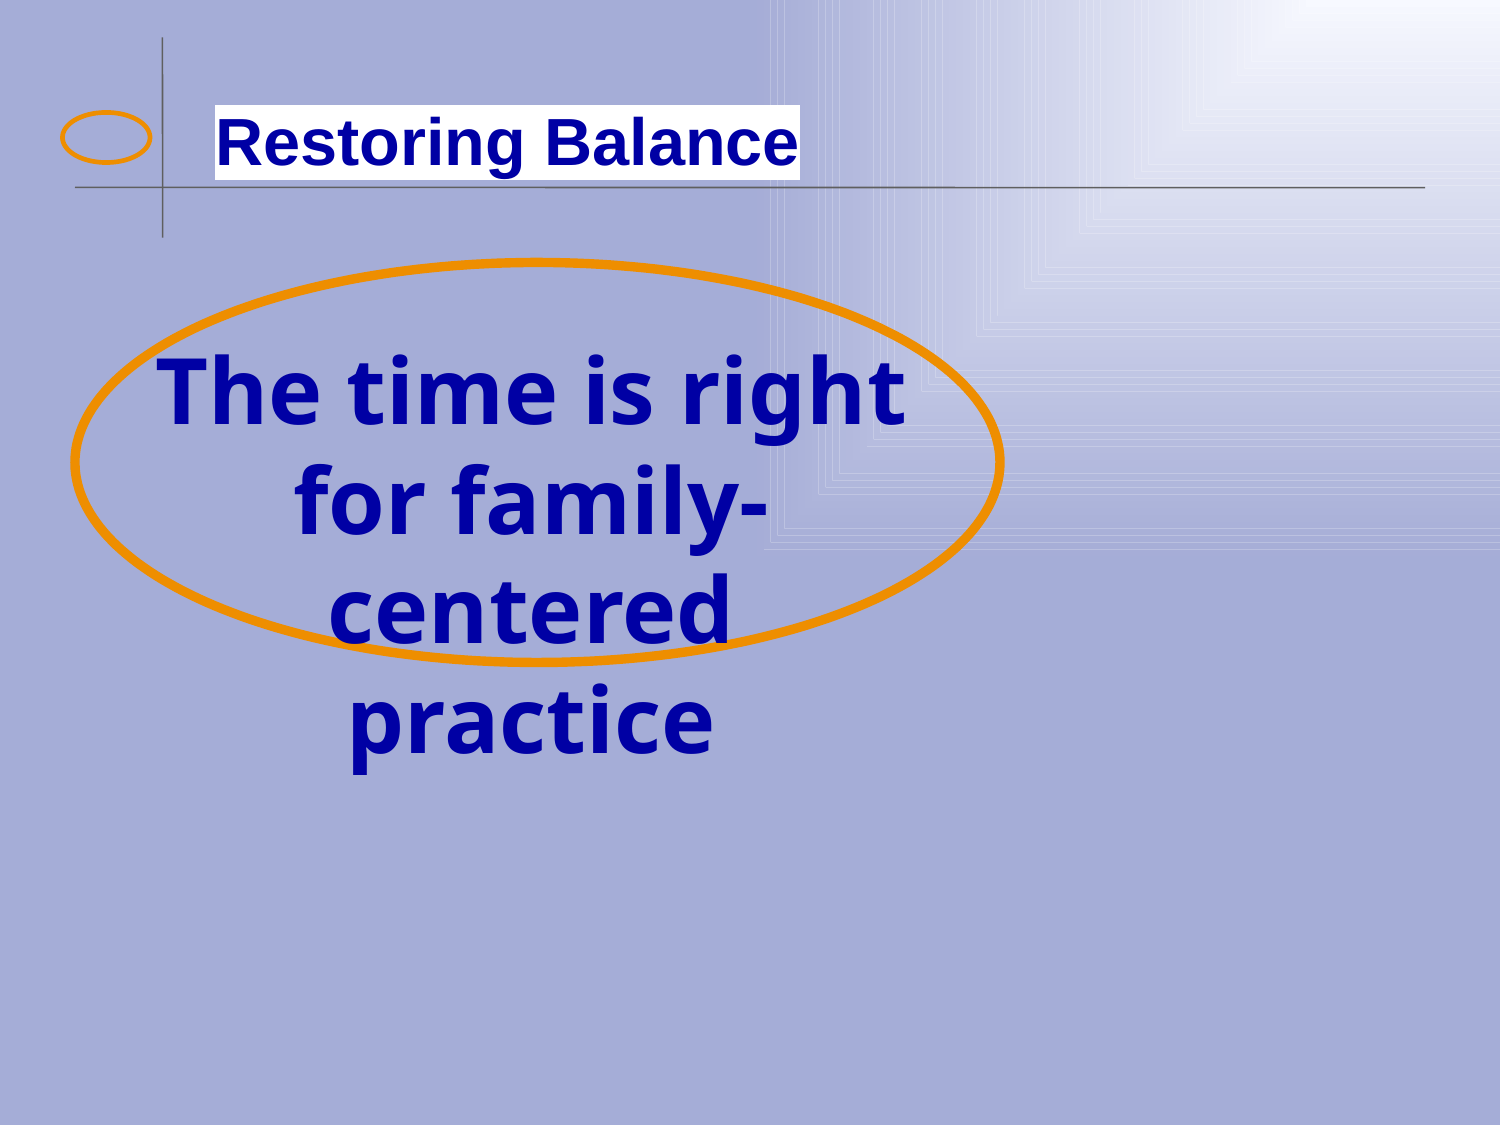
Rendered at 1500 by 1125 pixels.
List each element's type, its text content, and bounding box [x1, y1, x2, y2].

text_box The time is right for family-centered practice [125, 324, 938, 560]
title Restoring Balance [200, 45, 1426, 233]
